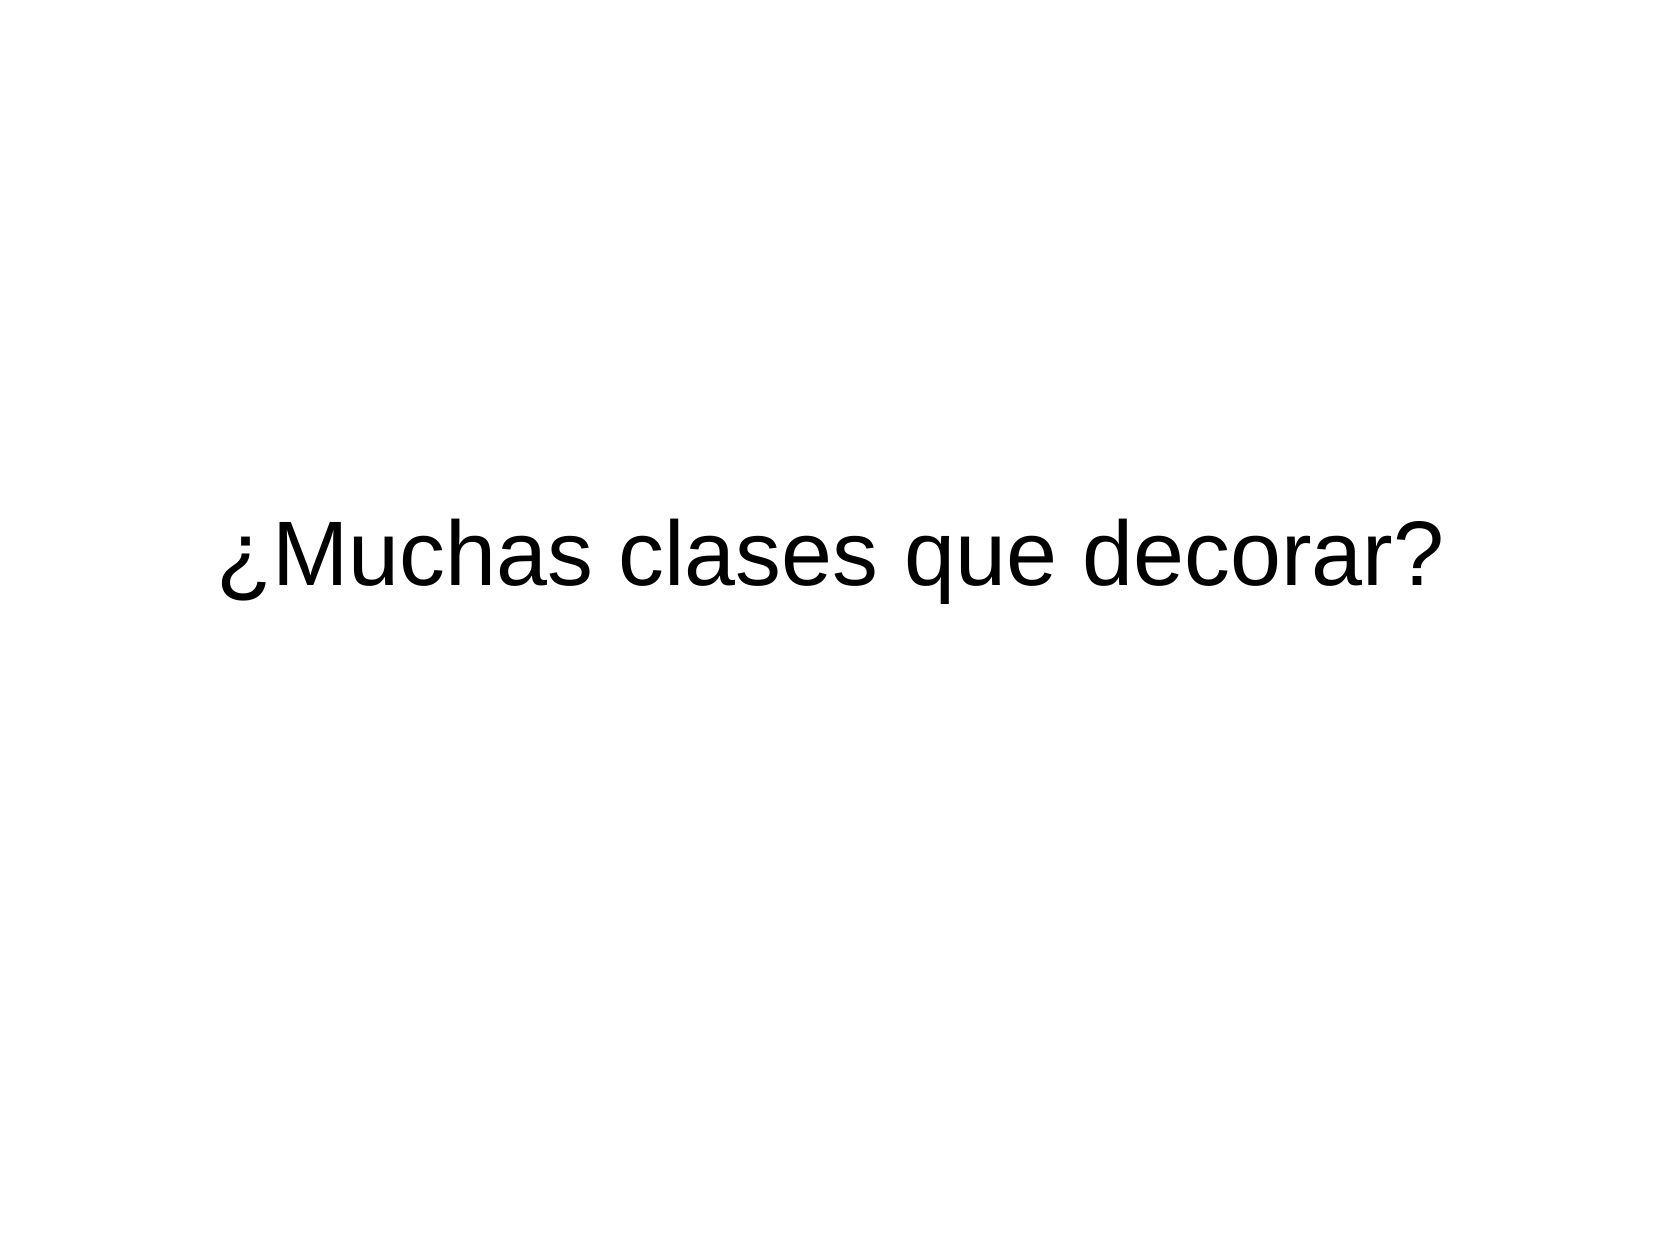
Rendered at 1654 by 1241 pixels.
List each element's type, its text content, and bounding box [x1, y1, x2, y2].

title ¿Muchas clases que decorar? [86, 450, 1576, 658]
